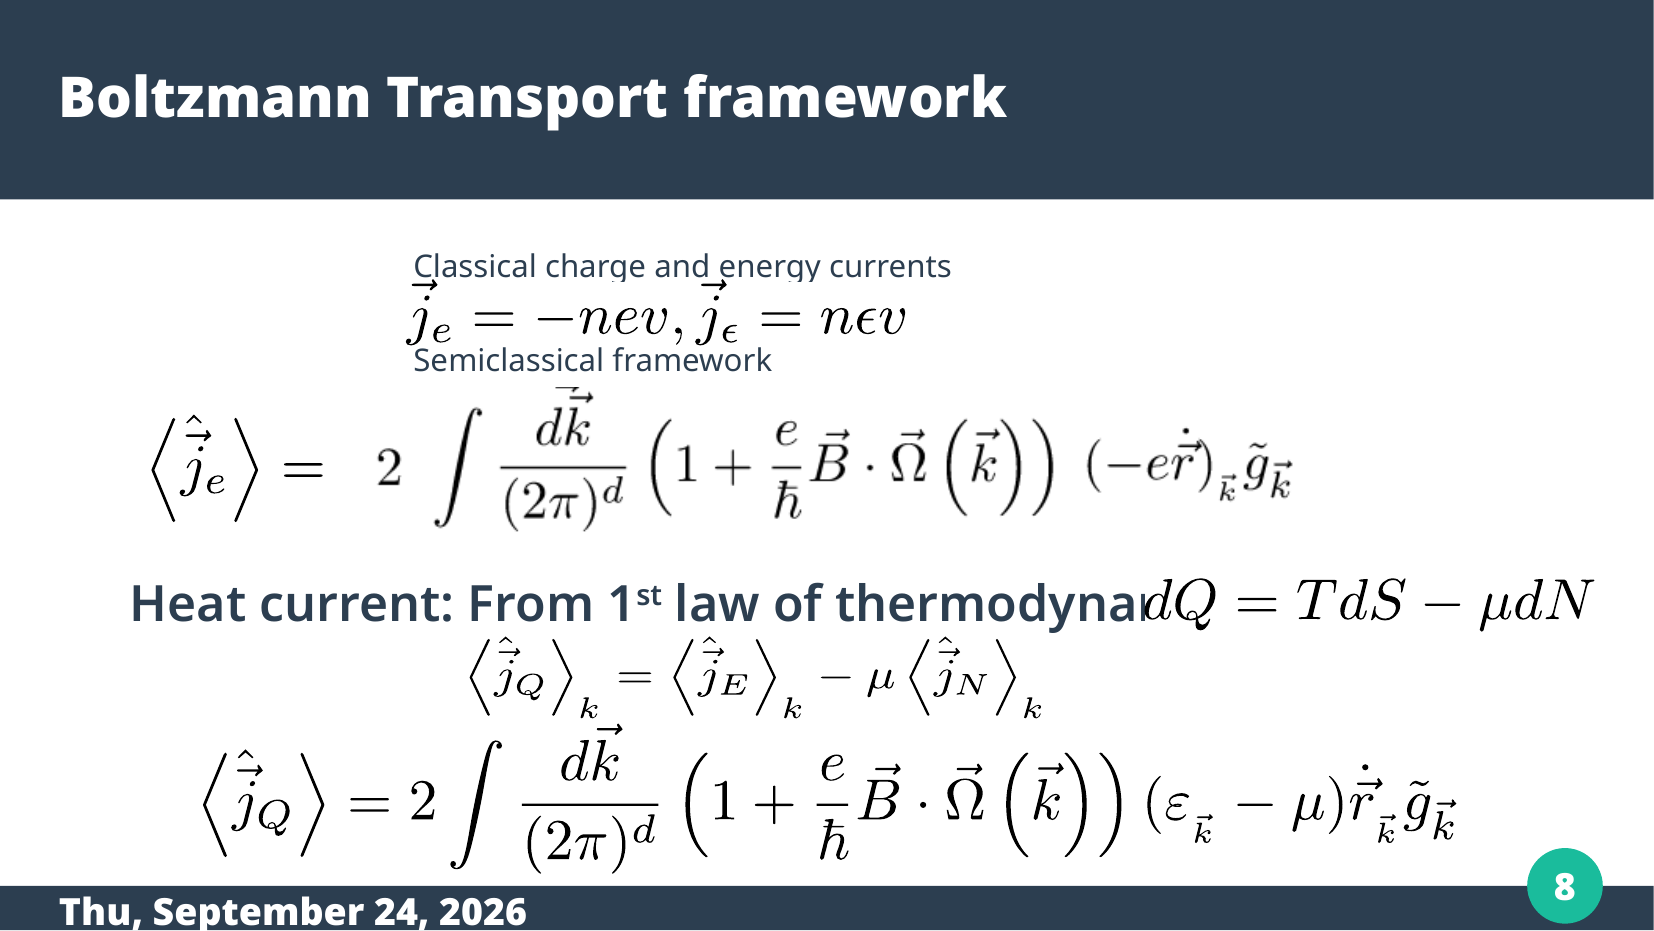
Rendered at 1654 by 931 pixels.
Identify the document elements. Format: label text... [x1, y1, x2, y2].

list Heat current: From 1st law of thermodynamics, [59, 567, 1595, 864]
title Boltzmann Transport framework [59, 37, 1595, 155]
picture [429, 387, 1066, 541]
text_box [147, 414, 323, 523]
text_box [199, 723, 1457, 874]
picture [371, 439, 413, 498]
text_box [466, 636, 1042, 719]
list Classical charge and energy currents Semiclassical framework [59, 243, 1595, 540]
text_box [1144, 578, 1595, 632]
text_box [404, 279, 906, 346]
picture [1070, 402, 1313, 519]
